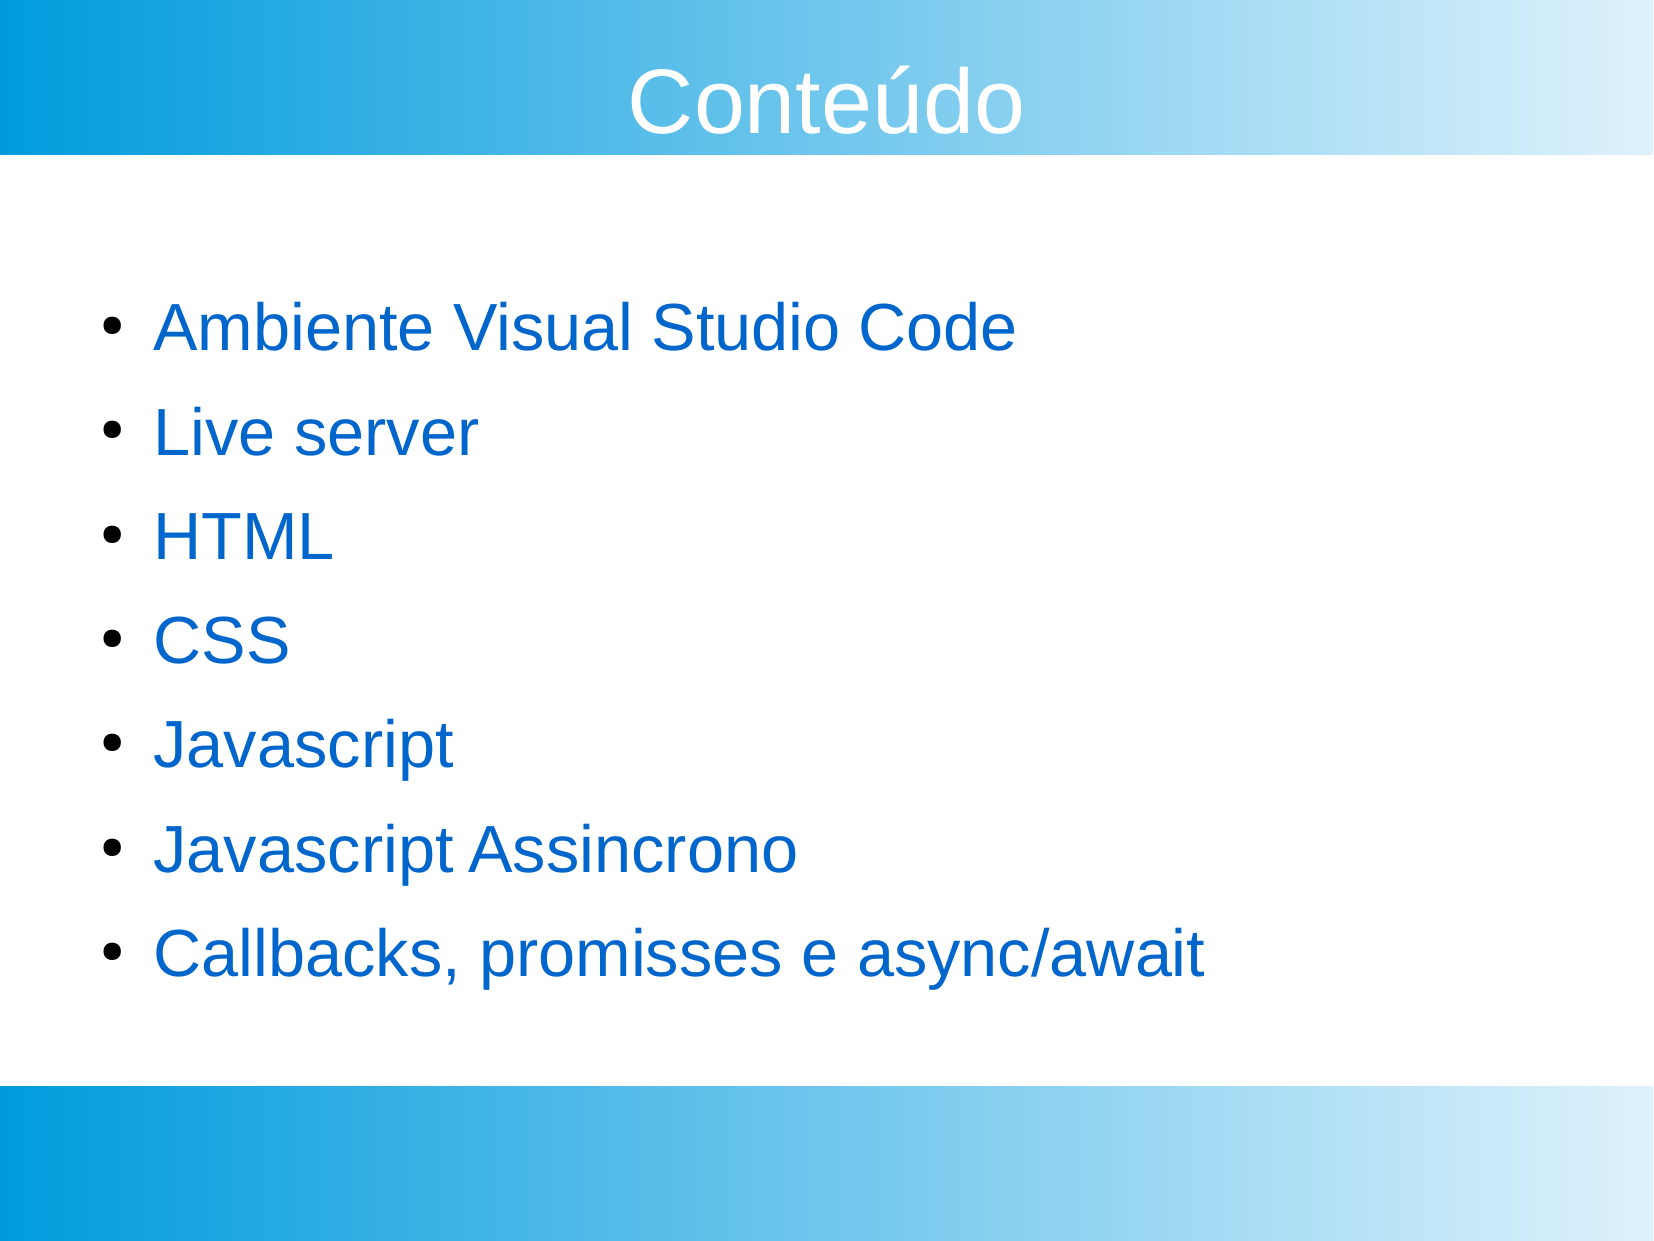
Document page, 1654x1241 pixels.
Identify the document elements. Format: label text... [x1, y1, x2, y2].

list Ambiente Visual Studio Code Live server HTML CSS Javascript Javascript Assincrono Callbacks, promisses e async/await [82, 290, 1571, 1010]
title Conteúdo [82, 49, 1571, 155]
